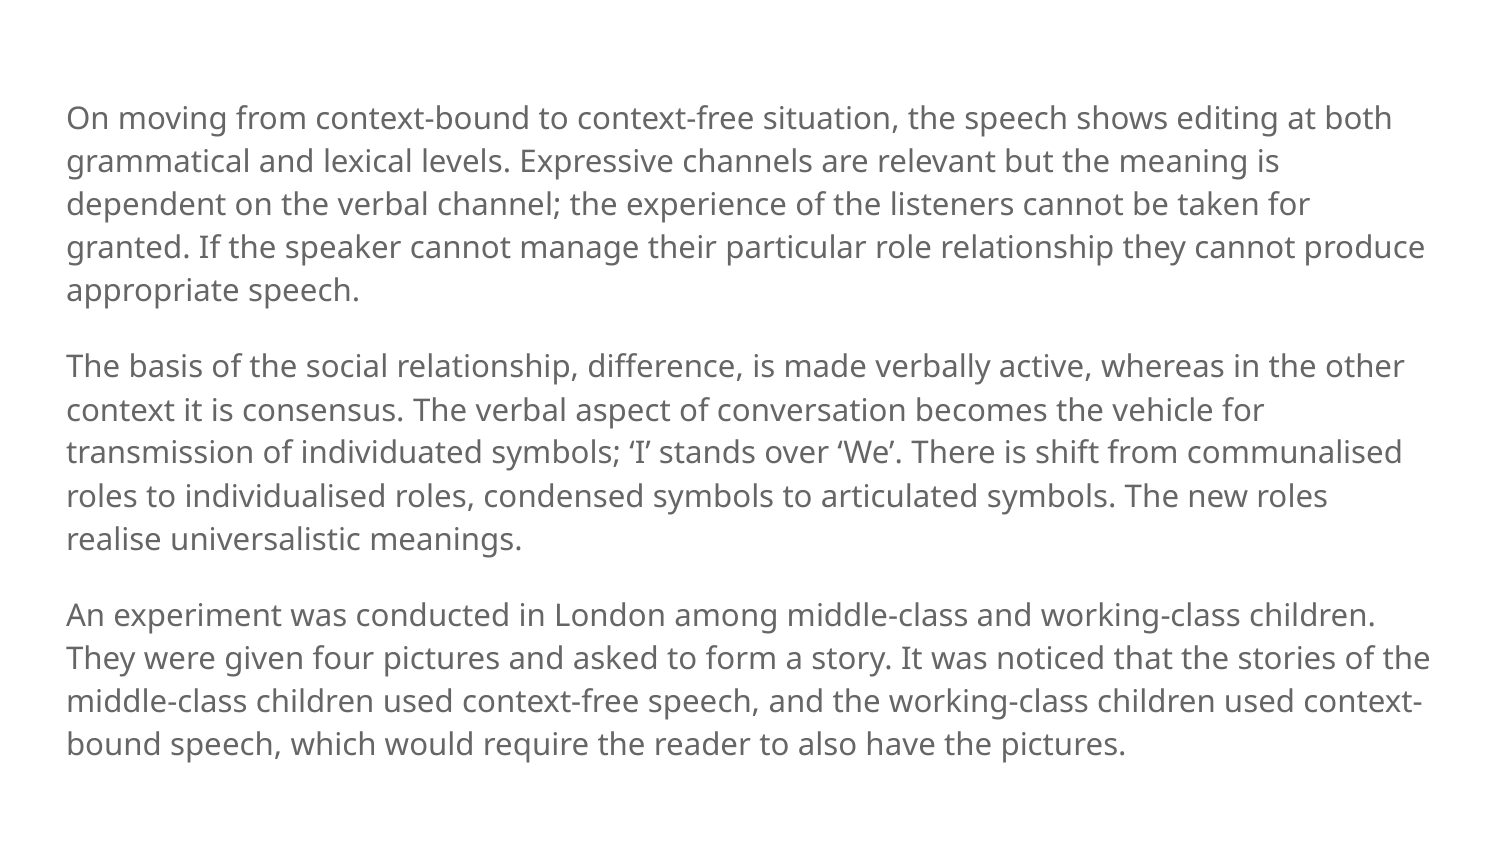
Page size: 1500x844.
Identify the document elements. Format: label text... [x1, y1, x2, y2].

list On moving from context-bound to context-free situation, the speech shows editing at both grammatical and lexical levels. Expressive channels are relevant but the meaning is dependent on the verbal channel; the experience of the listeners cannot be taken for granted. If the speaker cannot manage their particular role relationship they cannot produce appropriate speech. The basis of the social relationship, difference, is made verbally active, whereas in the other context it is consensus. The verbal aspect of conversation becomes the vehicle for transmission of individuated symbols; ‘I’ stands over ‘We’. There is shift from communalised roles to individualised roles, condensed symbols to articulated symbols. The new roles realise universalistic meanings. An experiment was conducted in London among middle-class and working-class children. They were given four pictures and asked to form a story. It was noticed that the stories of the middle-class children used context-free speech, and the working-class children used context-bound speech, which would require the reader to also have the pictures. [51, 77, 1449, 761]
